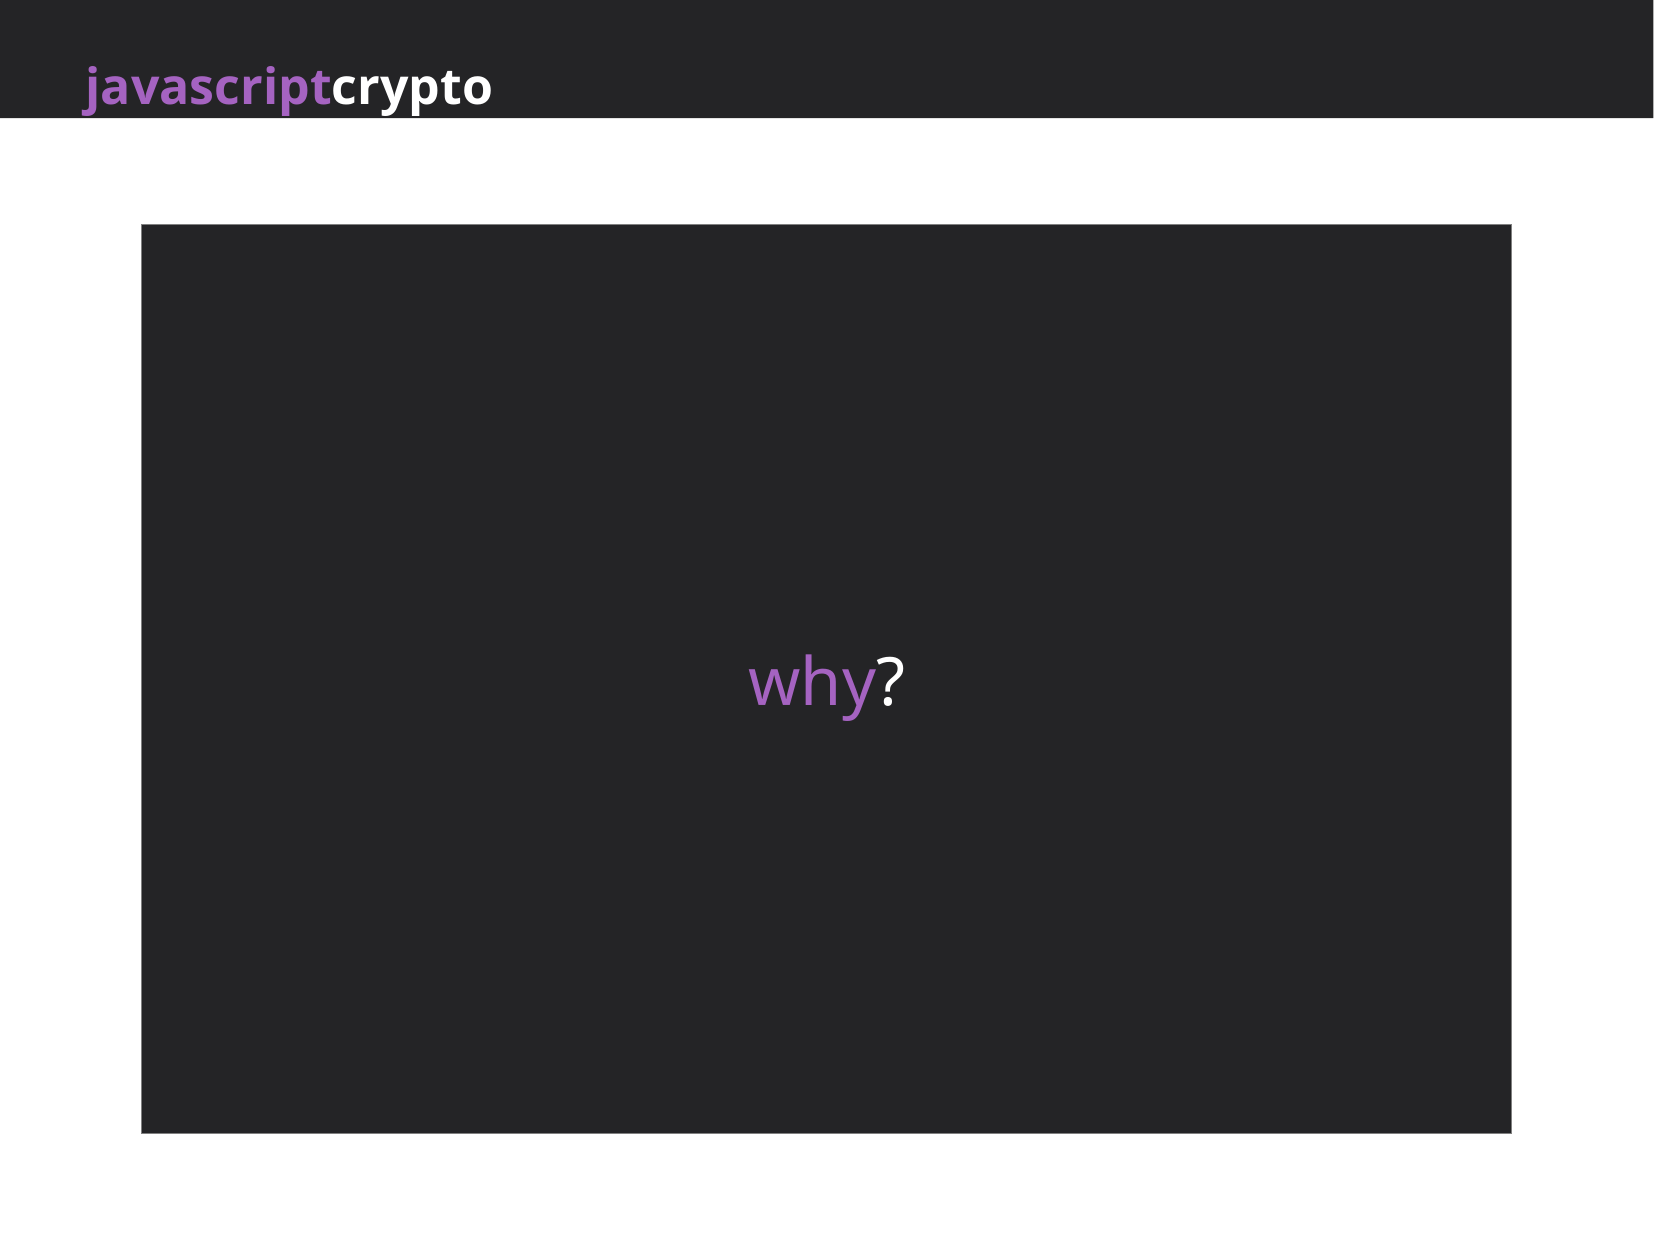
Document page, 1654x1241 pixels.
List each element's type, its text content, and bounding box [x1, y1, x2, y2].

text_box why? [141, 224, 1512, 1134]
text_box [0, 0, 1654, 119]
text_box javascriptcrypto [70, 43, 544, 119]
text_box [165, 531, 1441, 1087]
